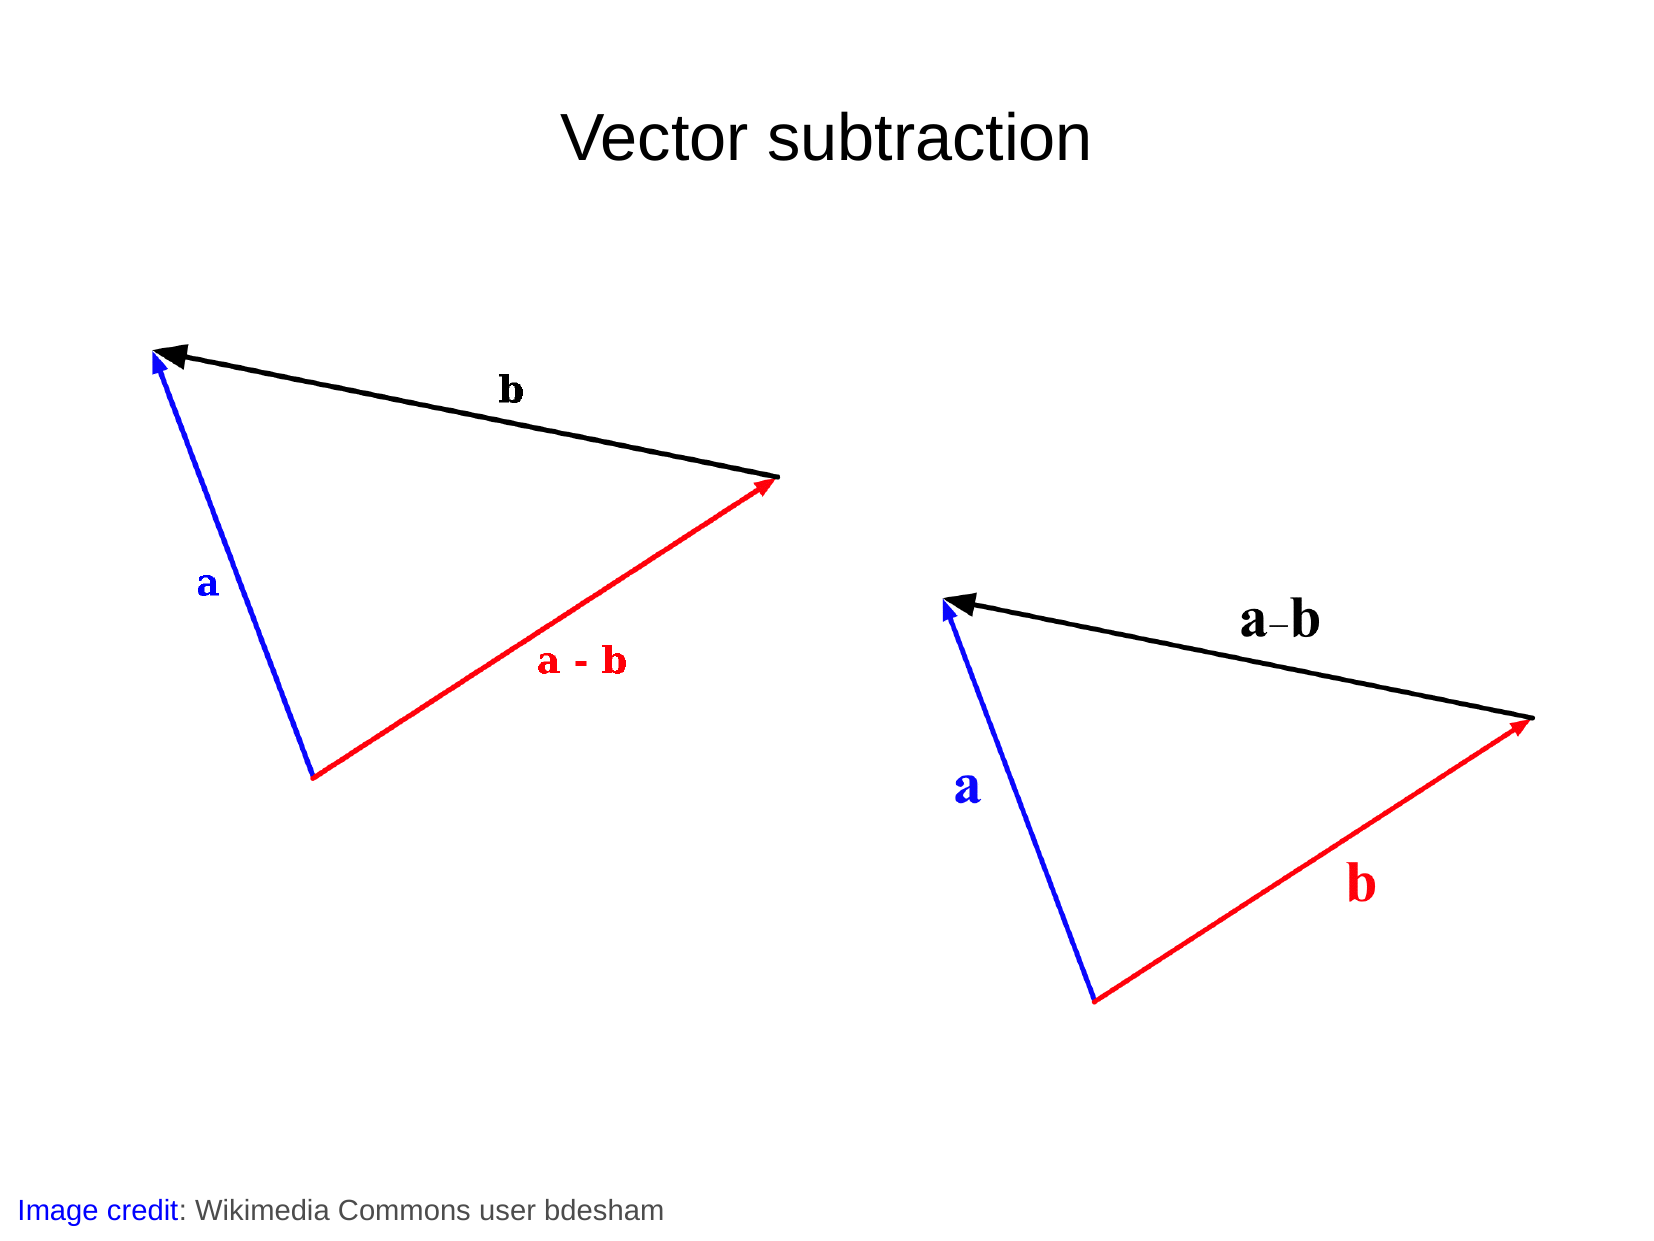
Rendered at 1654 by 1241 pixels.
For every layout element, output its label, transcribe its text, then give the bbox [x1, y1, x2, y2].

subtitle Vector subtraction [82, 49, 1571, 226]
picture [144, 336, 788, 788]
text_box Image credit: Wikimedia Commons user bdesham [2, 1186, 1163, 1234]
picture [935, 585, 1542, 1011]
